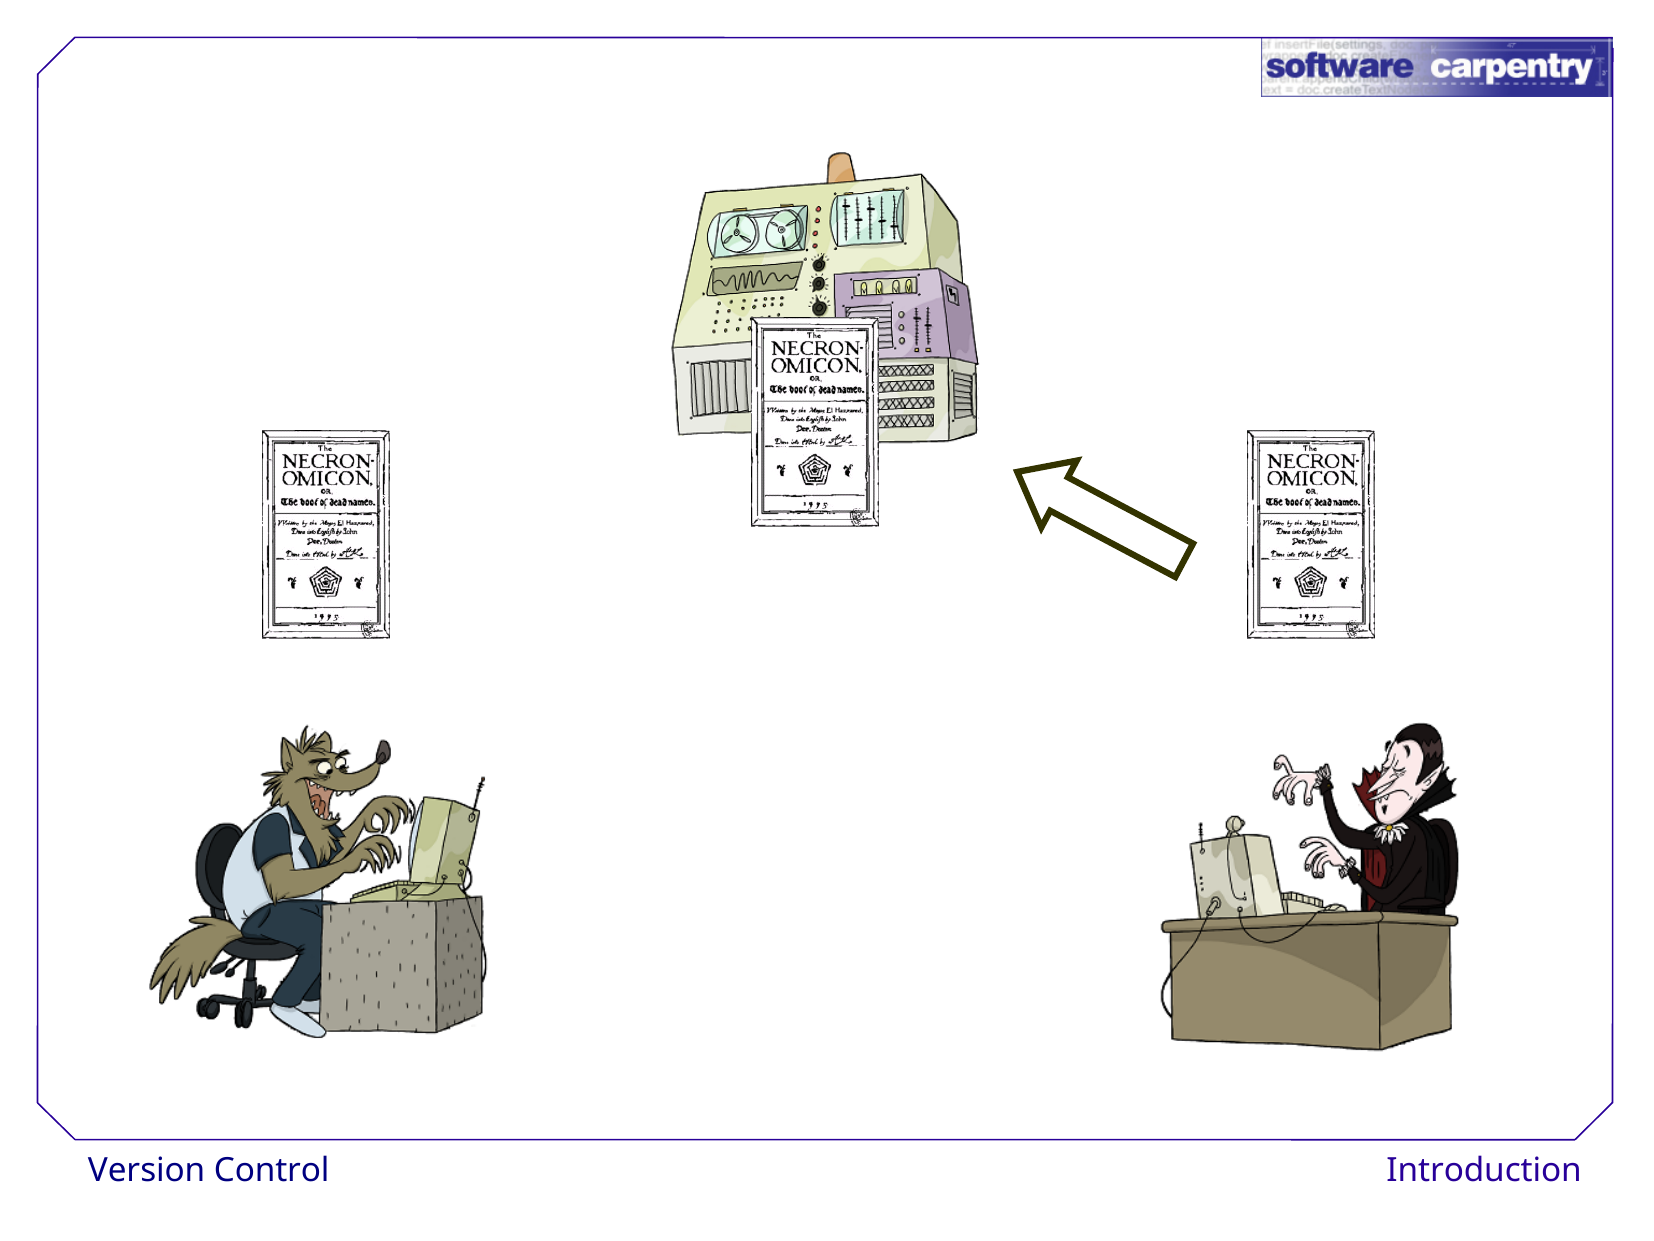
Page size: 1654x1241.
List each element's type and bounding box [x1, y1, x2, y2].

picture [1148, 695, 1474, 1067]
picture [637, 119, 1020, 527]
picture [1247, 430, 1375, 640]
picture [1261, 39, 1613, 97]
picture [137, 705, 516, 1069]
picture [262, 430, 390, 640]
